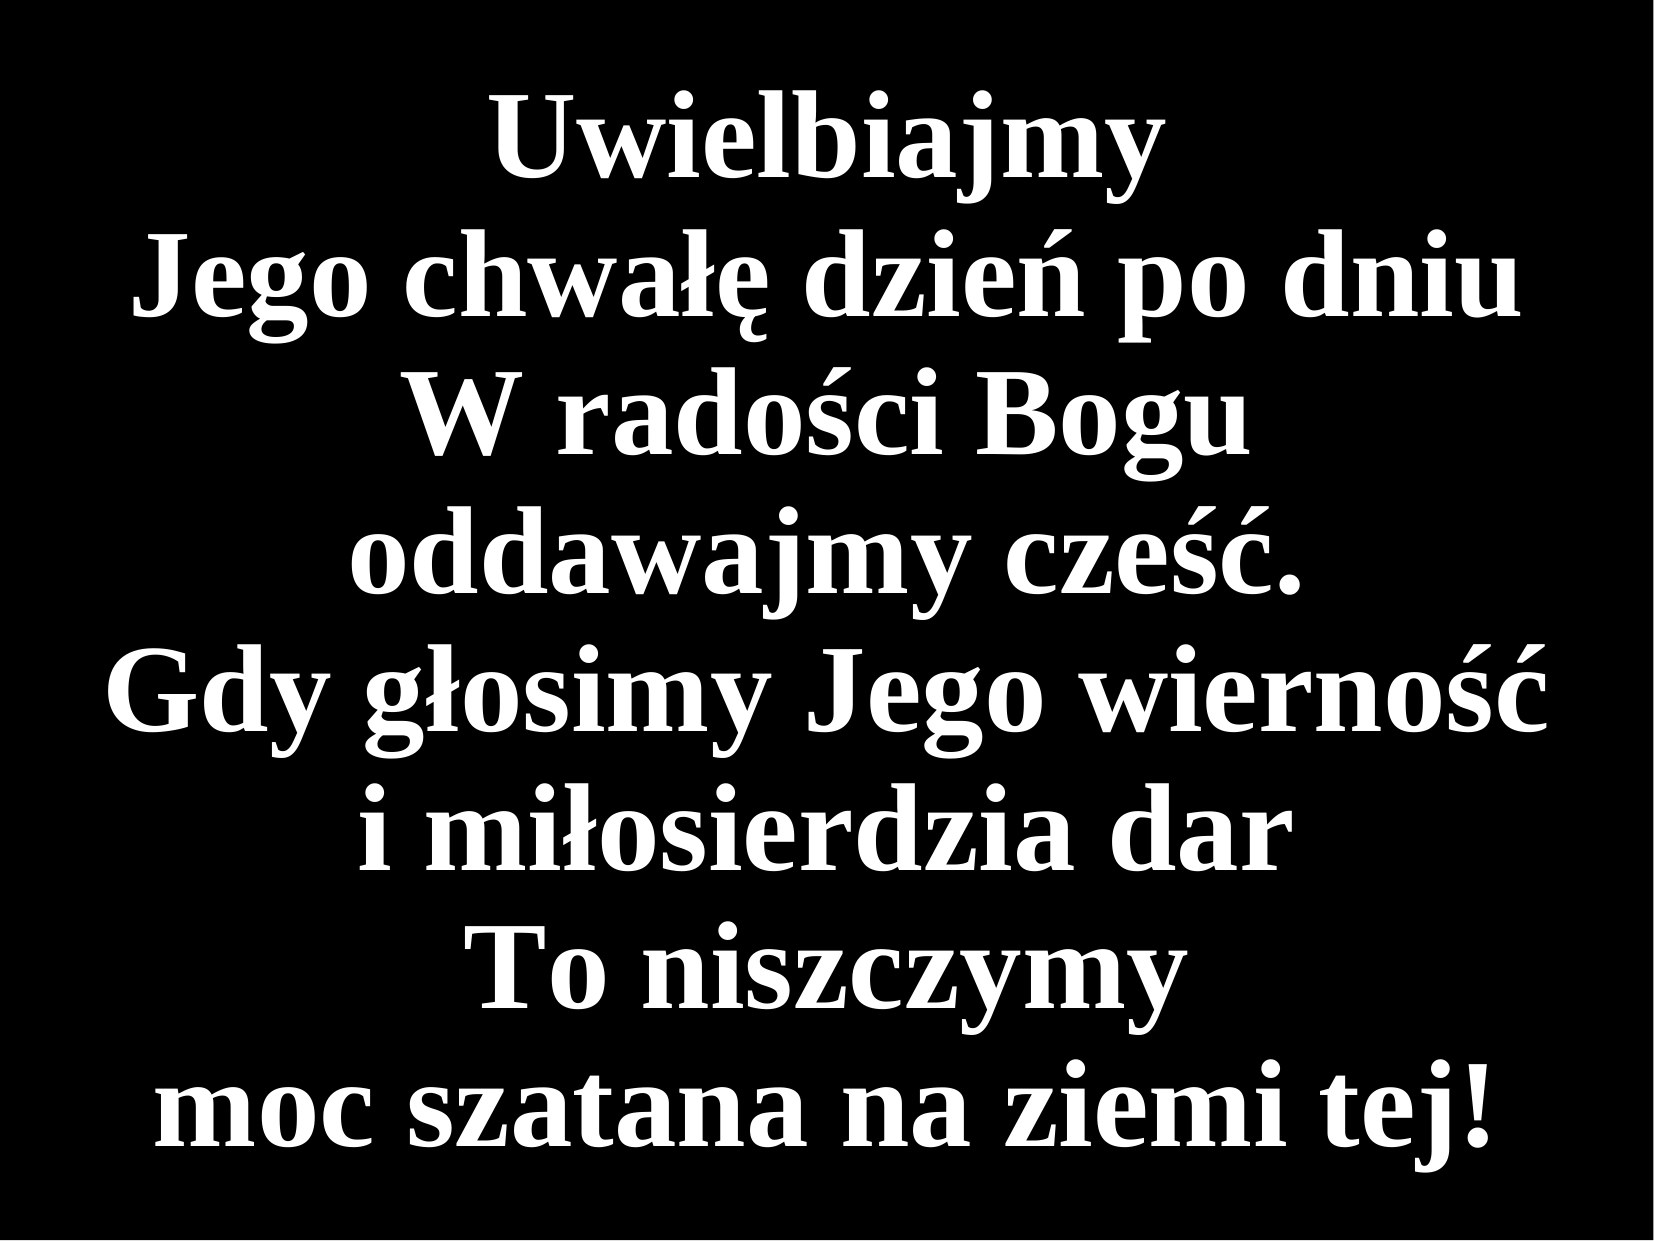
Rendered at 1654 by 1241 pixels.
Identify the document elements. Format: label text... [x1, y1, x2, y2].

title Uwielbiajmy Jego chwałę dzień po dniu W radości Bogu oddawajmy cześć. Gdy głosimy Jego wierność i miłosierdzia dar To niszczymy moc szatana na ziemi tej! [0, 0, 1654, 1241]
